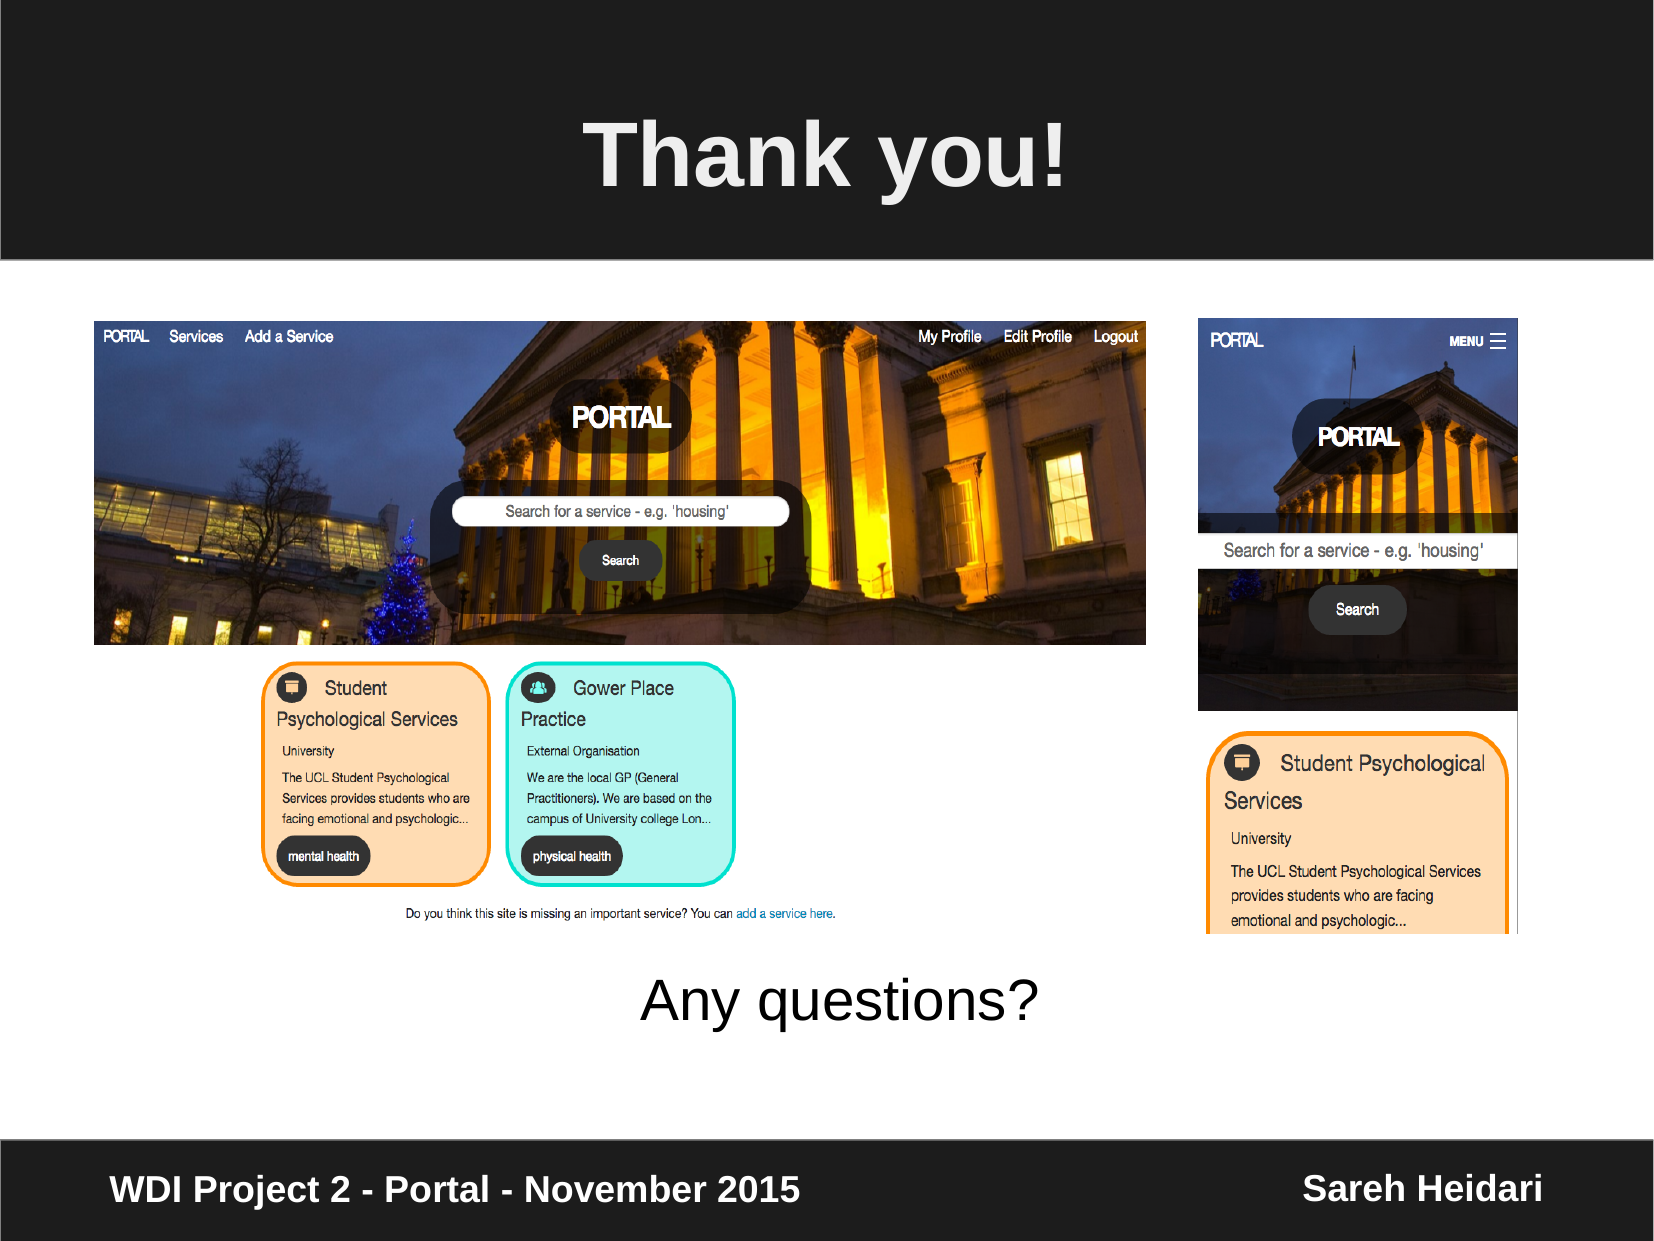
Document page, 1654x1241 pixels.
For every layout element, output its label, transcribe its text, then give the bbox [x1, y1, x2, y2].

text_box [0, 1139, 1654, 1241]
picture [94, 321, 1146, 934]
text_box [0, 0, 1654, 260]
text_box Sareh Heidari [1287, 1157, 1607, 1241]
title Thank you! [82, 49, 1571, 257]
picture [1198, 318, 1518, 934]
text_box Any questions? [590, 956, 1087, 1087]
text_box WDI Project 2 - Portal - November 2015 [94, 1159, 863, 1241]
